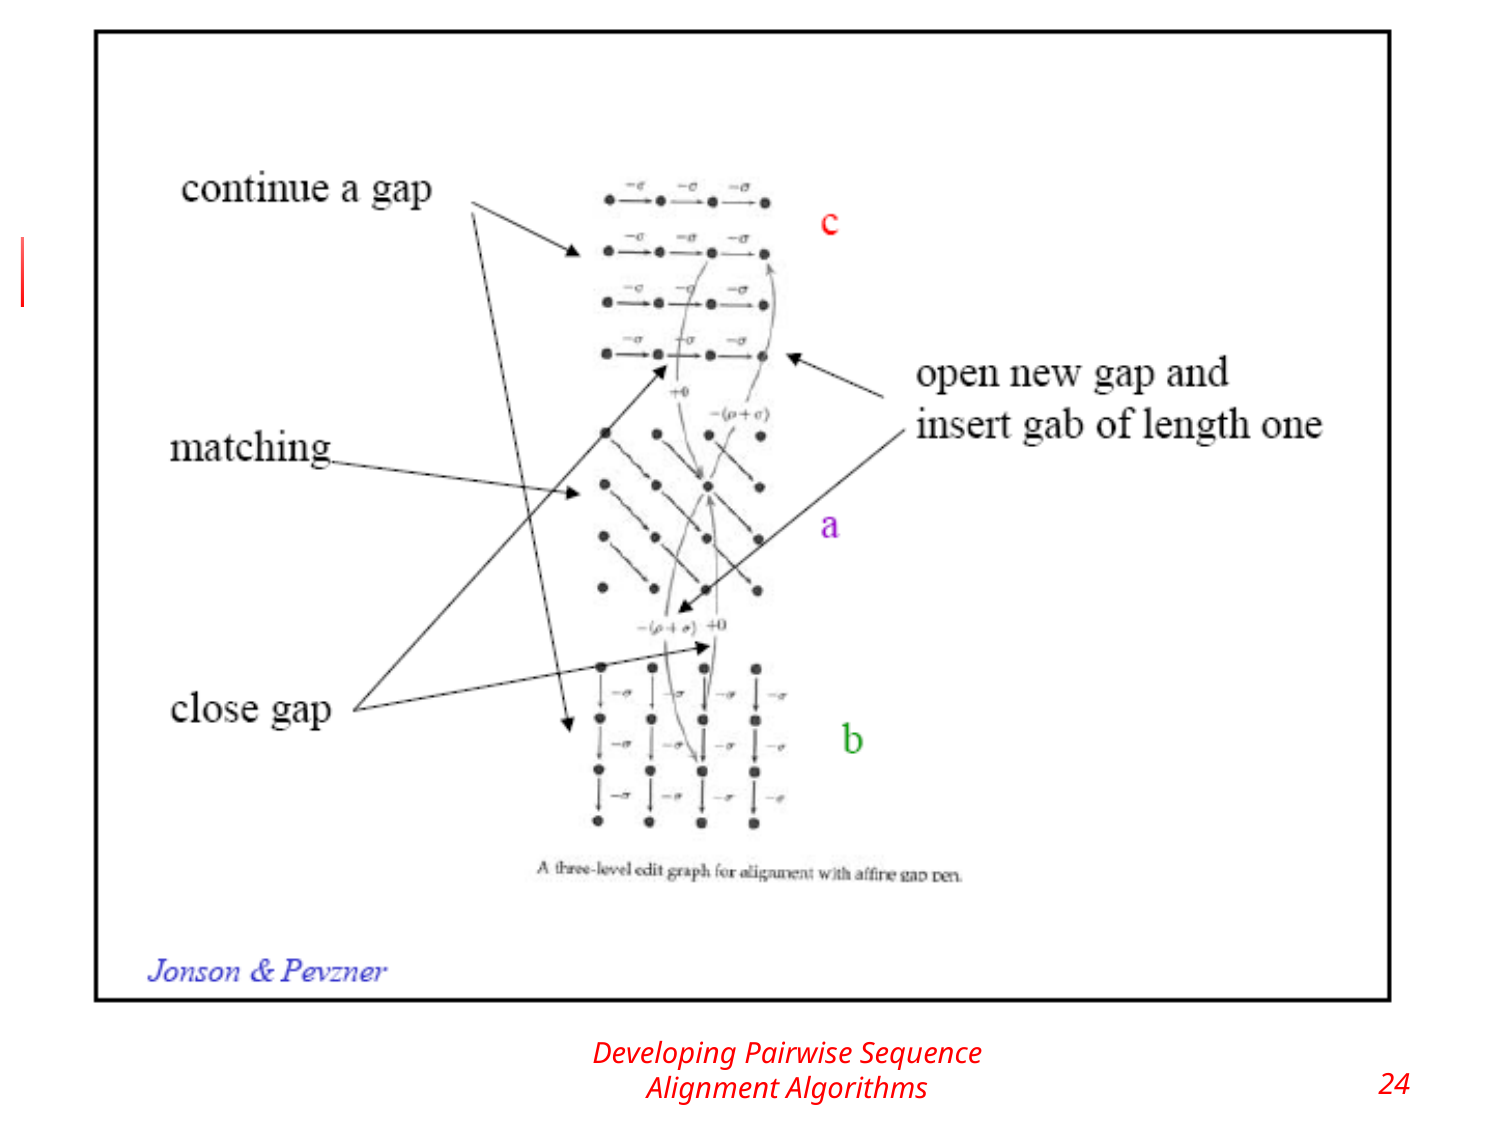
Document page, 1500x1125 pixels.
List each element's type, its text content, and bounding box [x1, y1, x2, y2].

text_box Developing Pairwise Sequence Alignment Algorithms [512, 1037, 1063, 1113]
picture [24, 0, 1450, 1036]
text_box <number> [1112, 1037, 1426, 1113]
